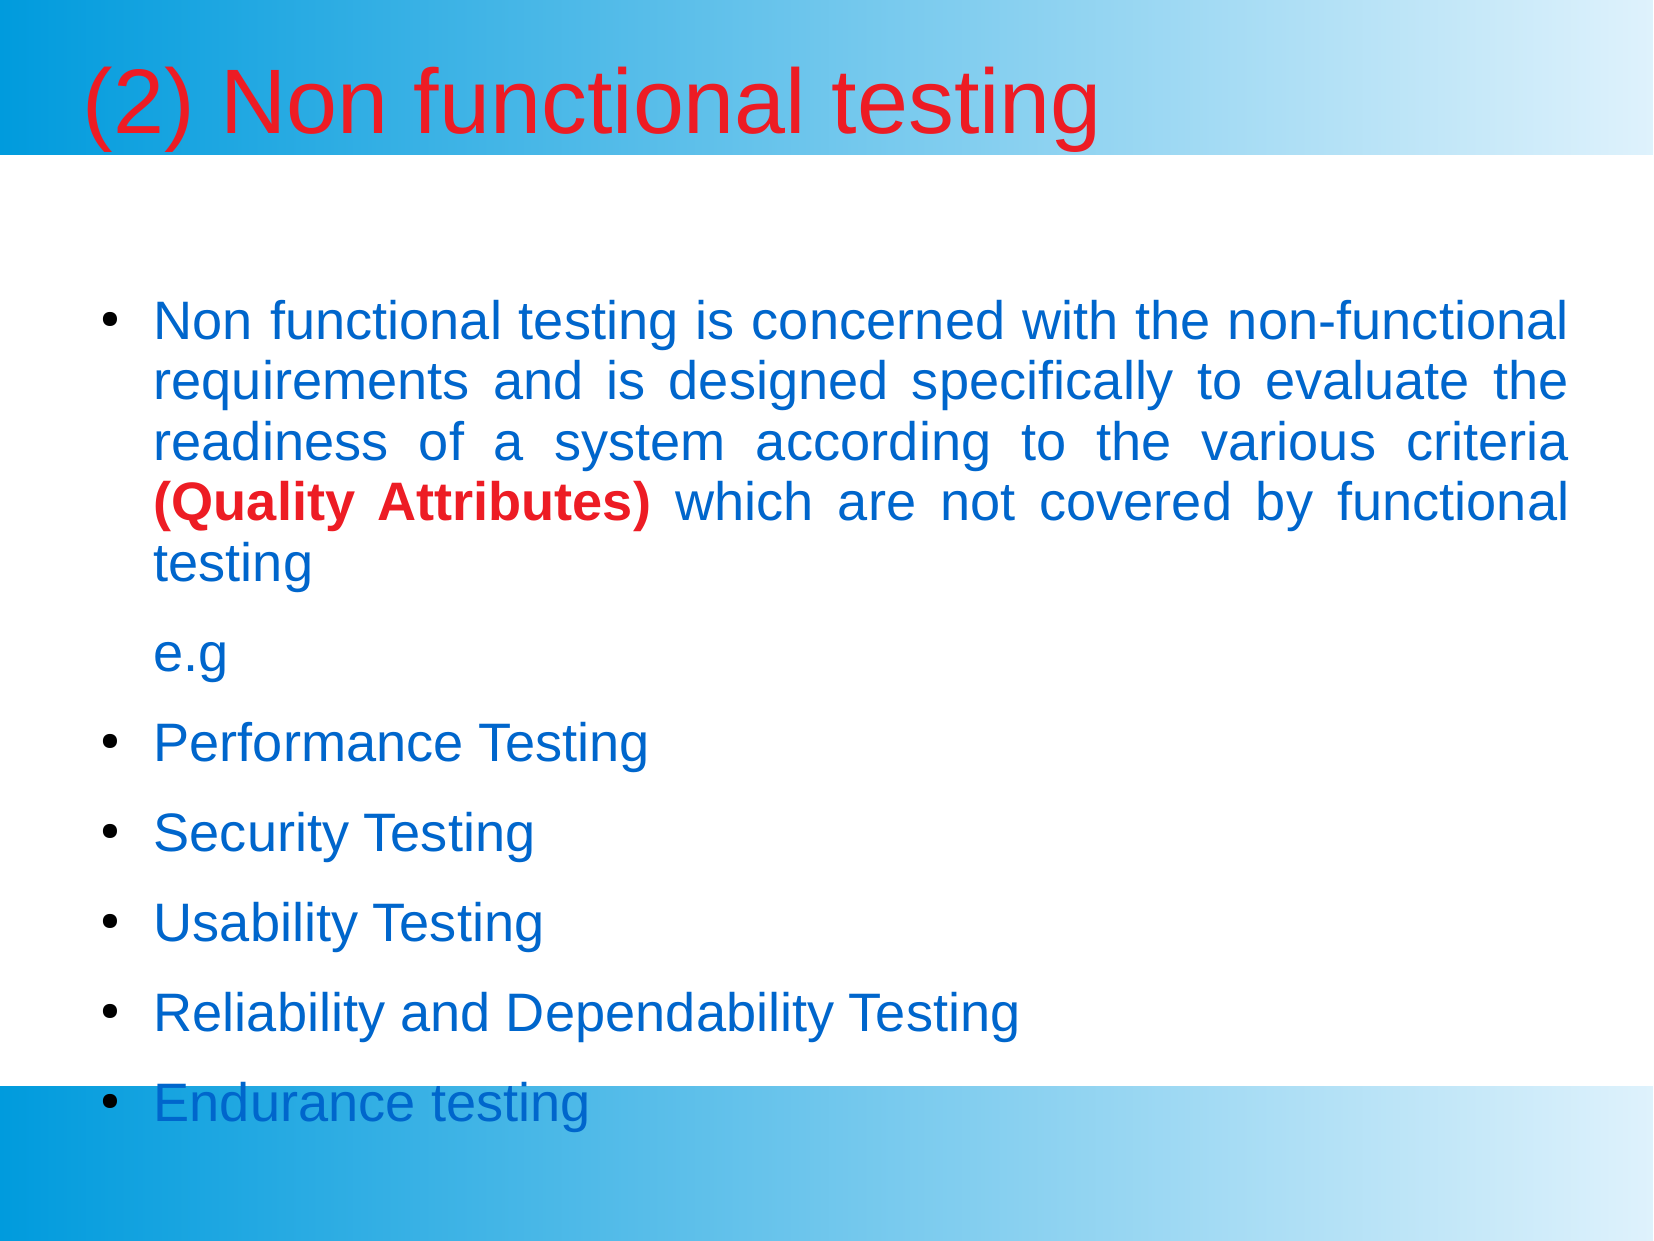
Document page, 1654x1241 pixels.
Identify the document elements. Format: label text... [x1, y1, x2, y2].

list Non functional testing is concerned with the non-functional requirements and is designed specifically to evaluate the readiness of a system according to the various criteria (Quality Attributes) which are not covered by functional testing e.g Performance Testing Security Testing Usability Testing Reliability and Dependability Testing Endurance testing [82, 290, 1571, 1010]
title (2) Non functional testing [82, 49, 1571, 155]
